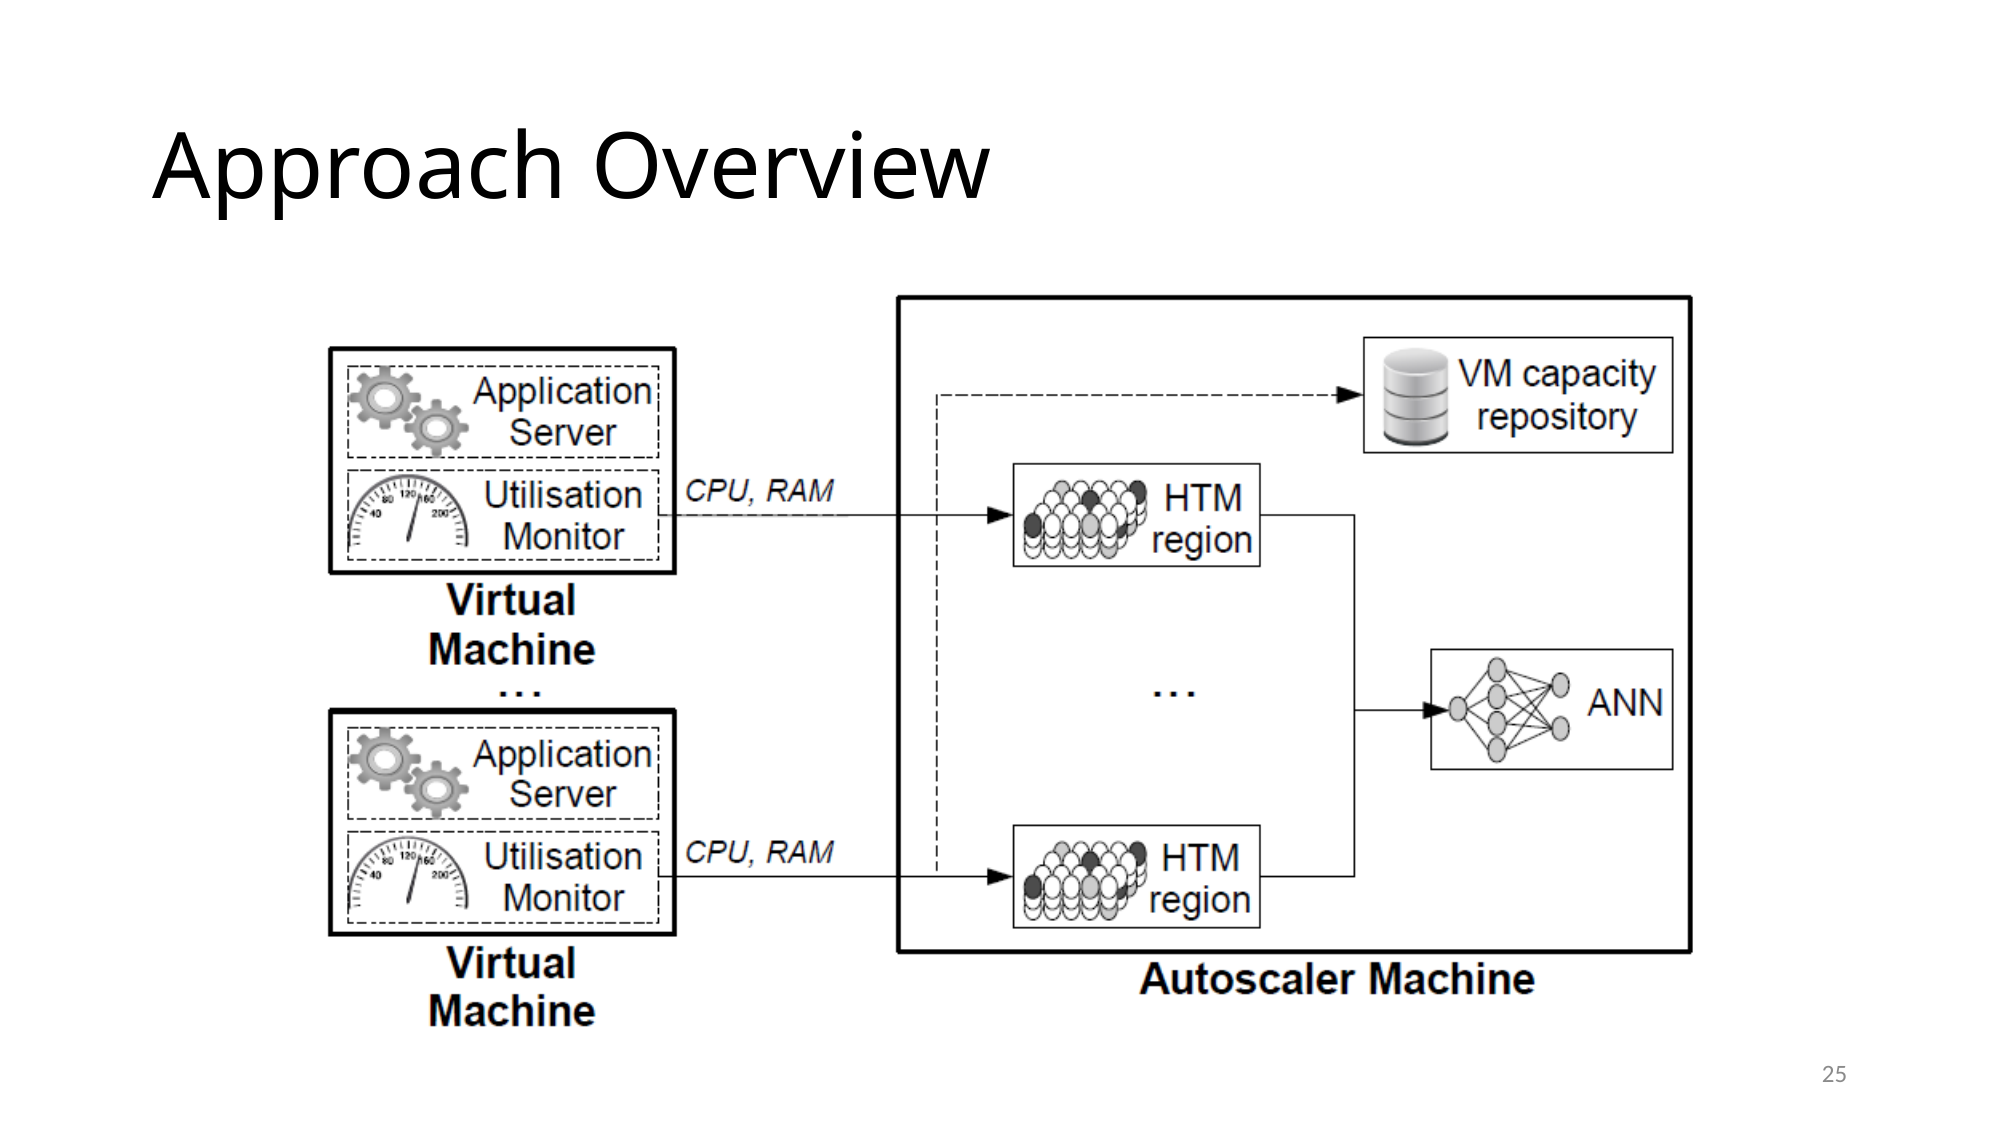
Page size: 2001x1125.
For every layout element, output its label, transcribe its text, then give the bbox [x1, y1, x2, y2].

slide_number <number> [1412, 1042, 1863, 1103]
title Approach Overview [137, 59, 1863, 278]
picture [322, 289, 1717, 1044]
